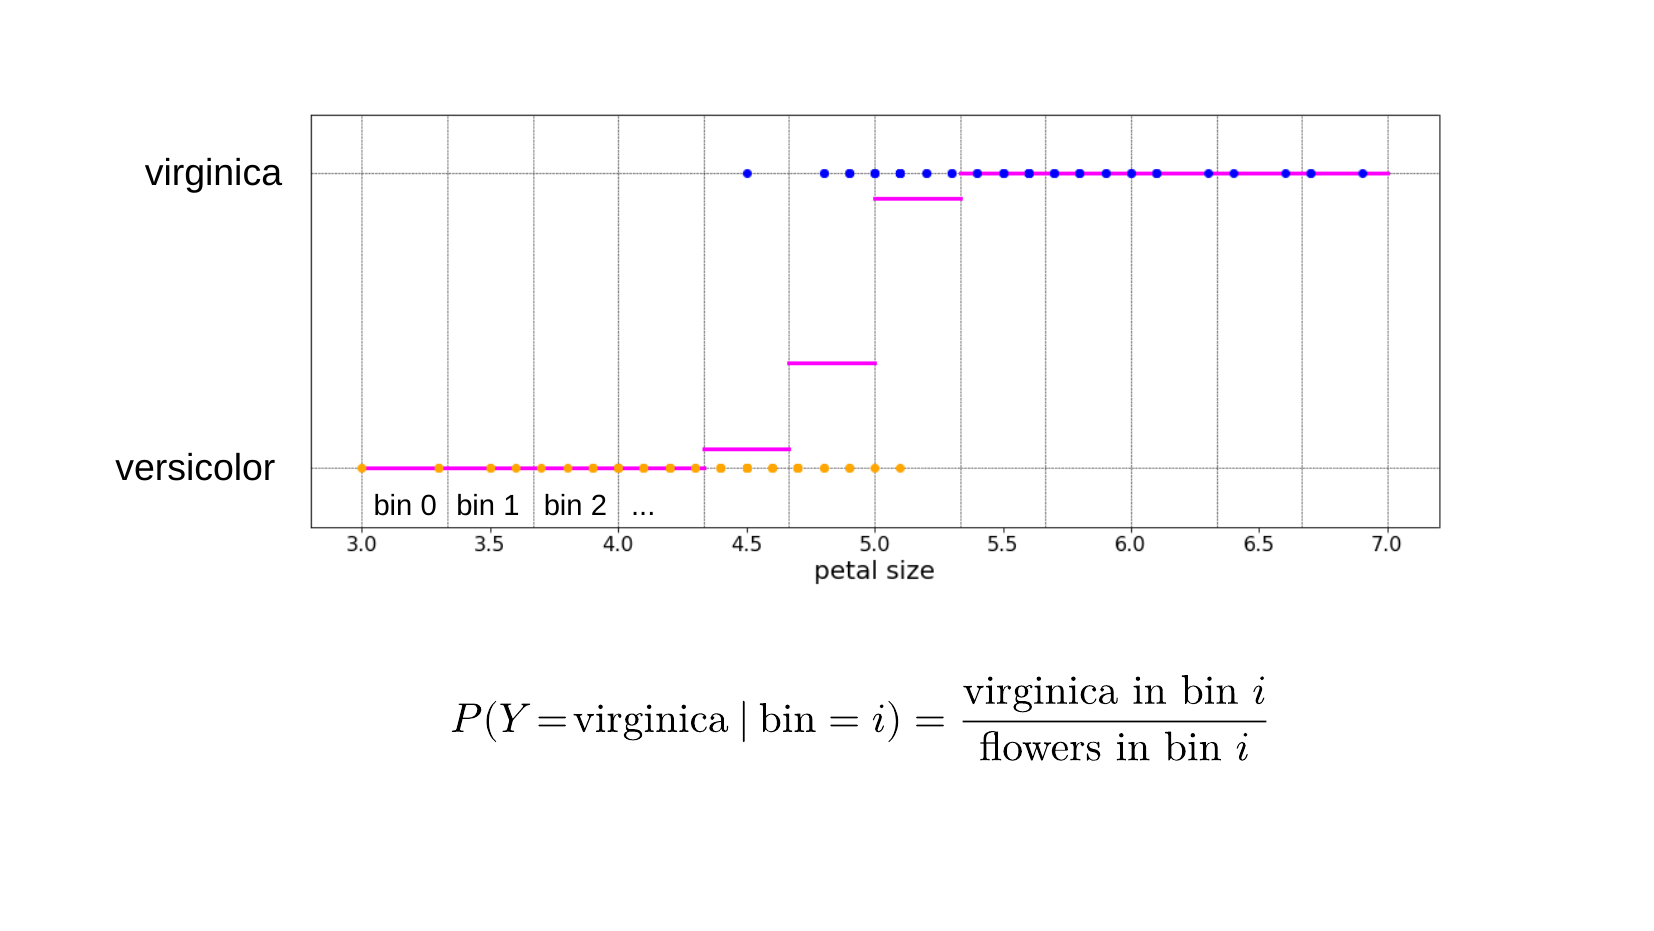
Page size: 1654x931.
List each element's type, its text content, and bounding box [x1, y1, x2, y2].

text_box bin 1 [441, 481, 528, 529]
text_box bin 0 [358, 481, 441, 529]
picture [297, 106, 1447, 593]
picture [450, 675, 1267, 761]
text_box versicolor [100, 439, 291, 496]
text_box ... [616, 481, 671, 529]
text_box bin 2 [528, 481, 616, 529]
text_box virginica [130, 143, 297, 201]
